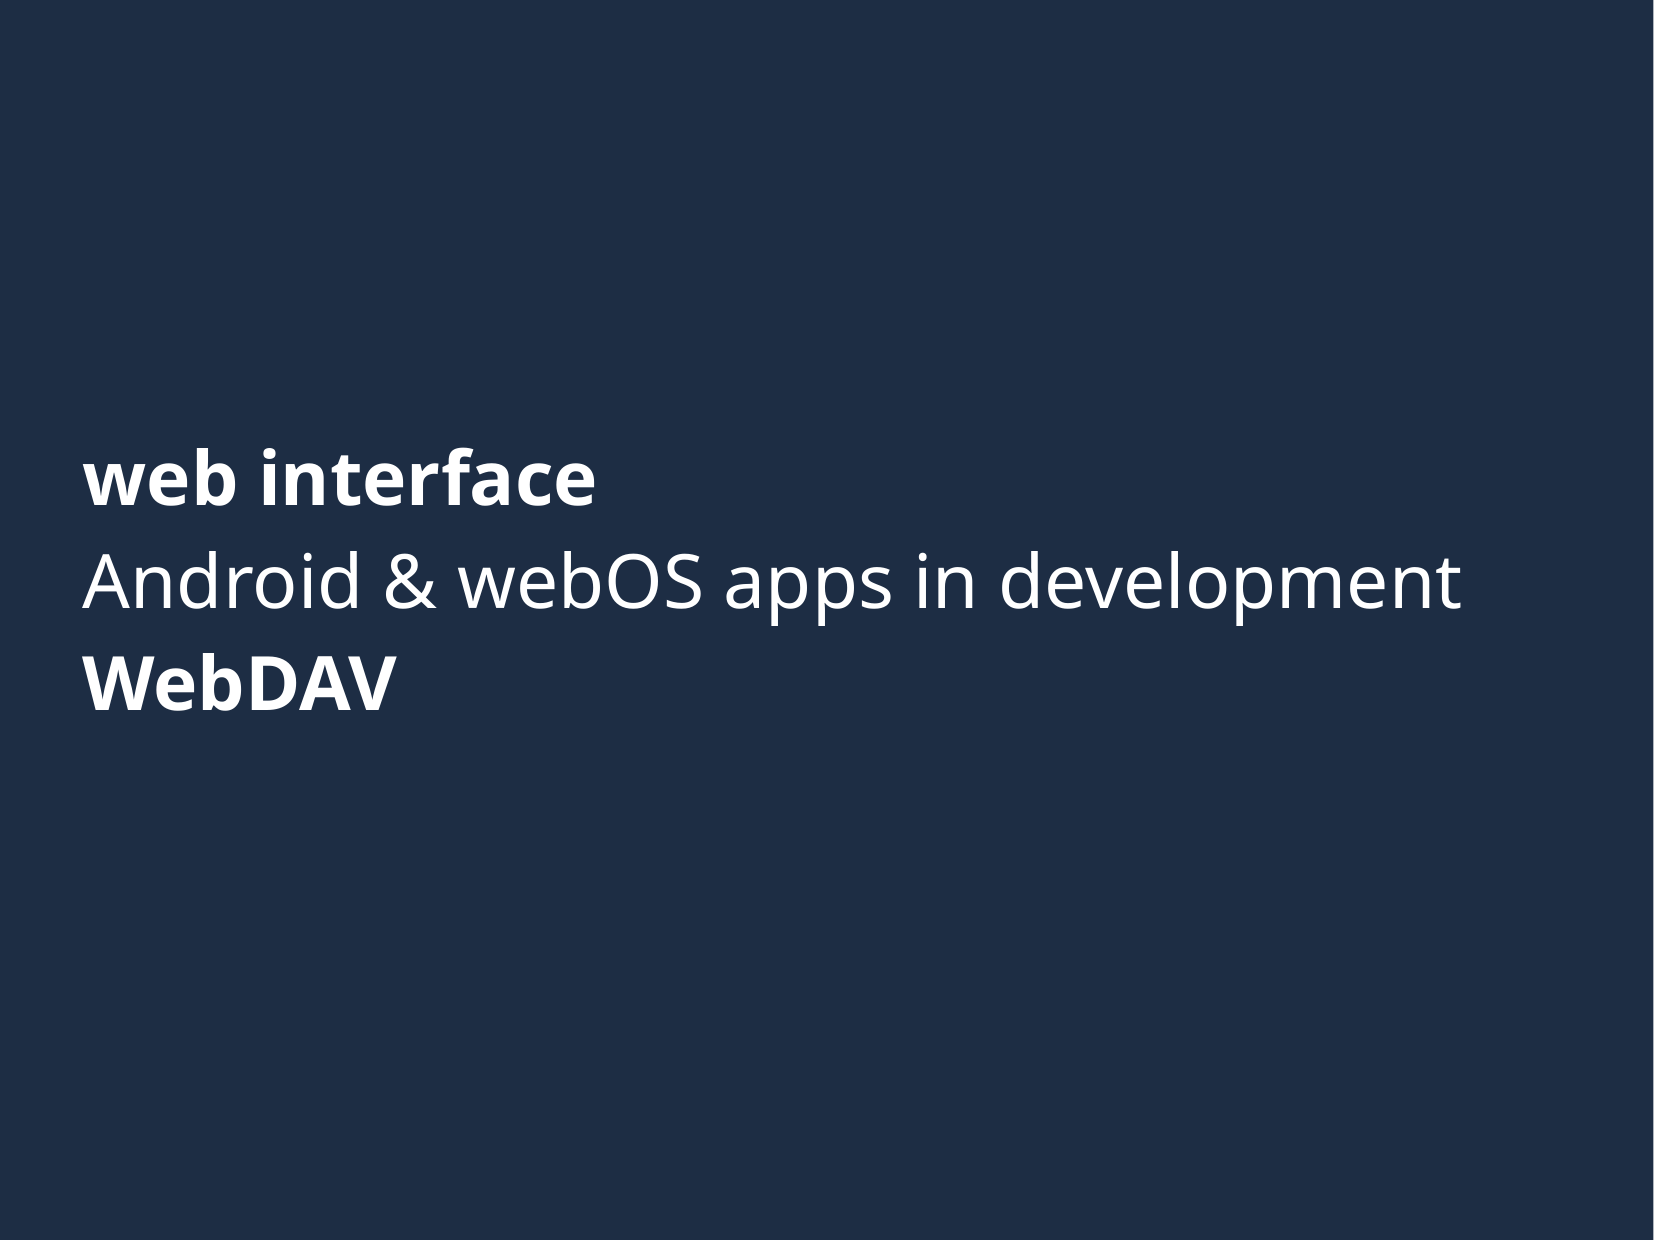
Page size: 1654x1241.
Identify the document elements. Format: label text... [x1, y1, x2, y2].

subtitle web interface Android & webOS apps in development WebDAV [82, 49, 1571, 1109]
